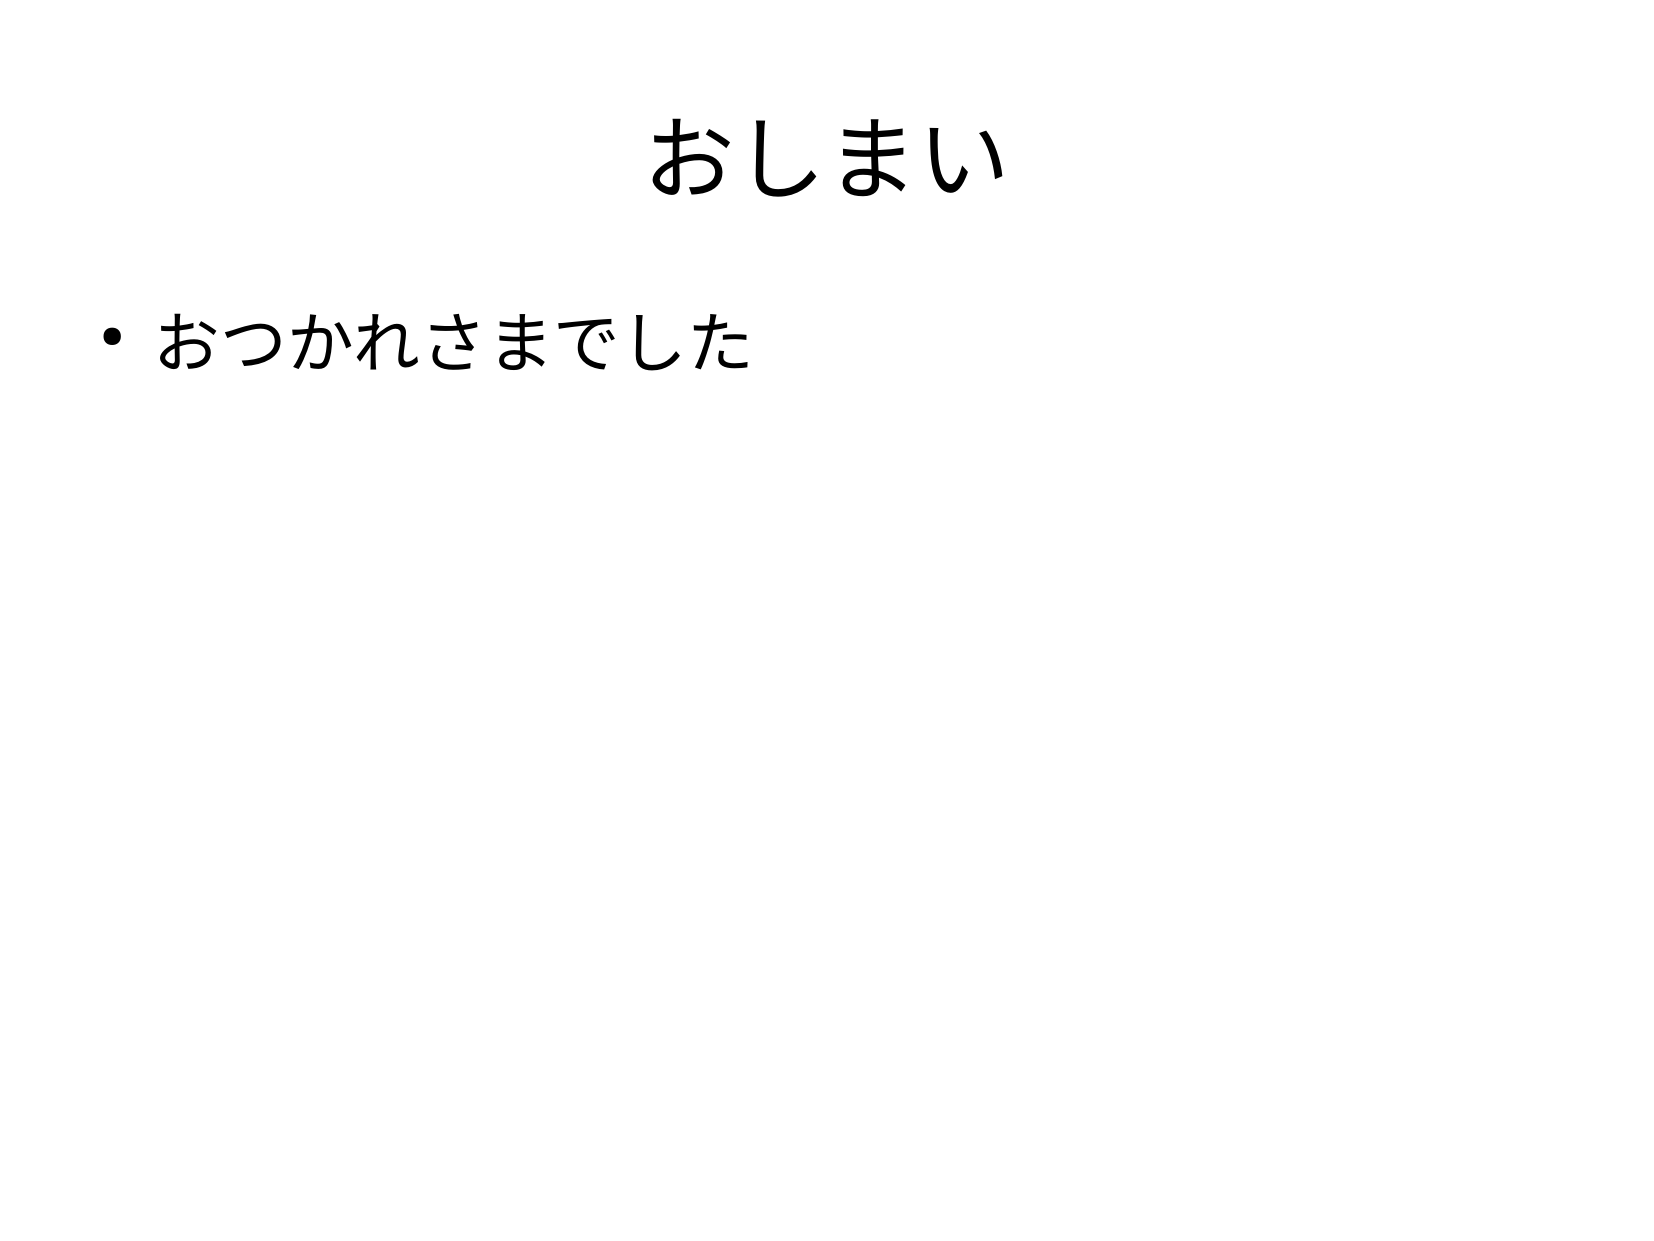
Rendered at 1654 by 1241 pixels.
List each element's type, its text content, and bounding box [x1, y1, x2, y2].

list おつかれさまでした [82, 290, 1571, 1010]
title おしまい [82, 49, 1571, 257]
